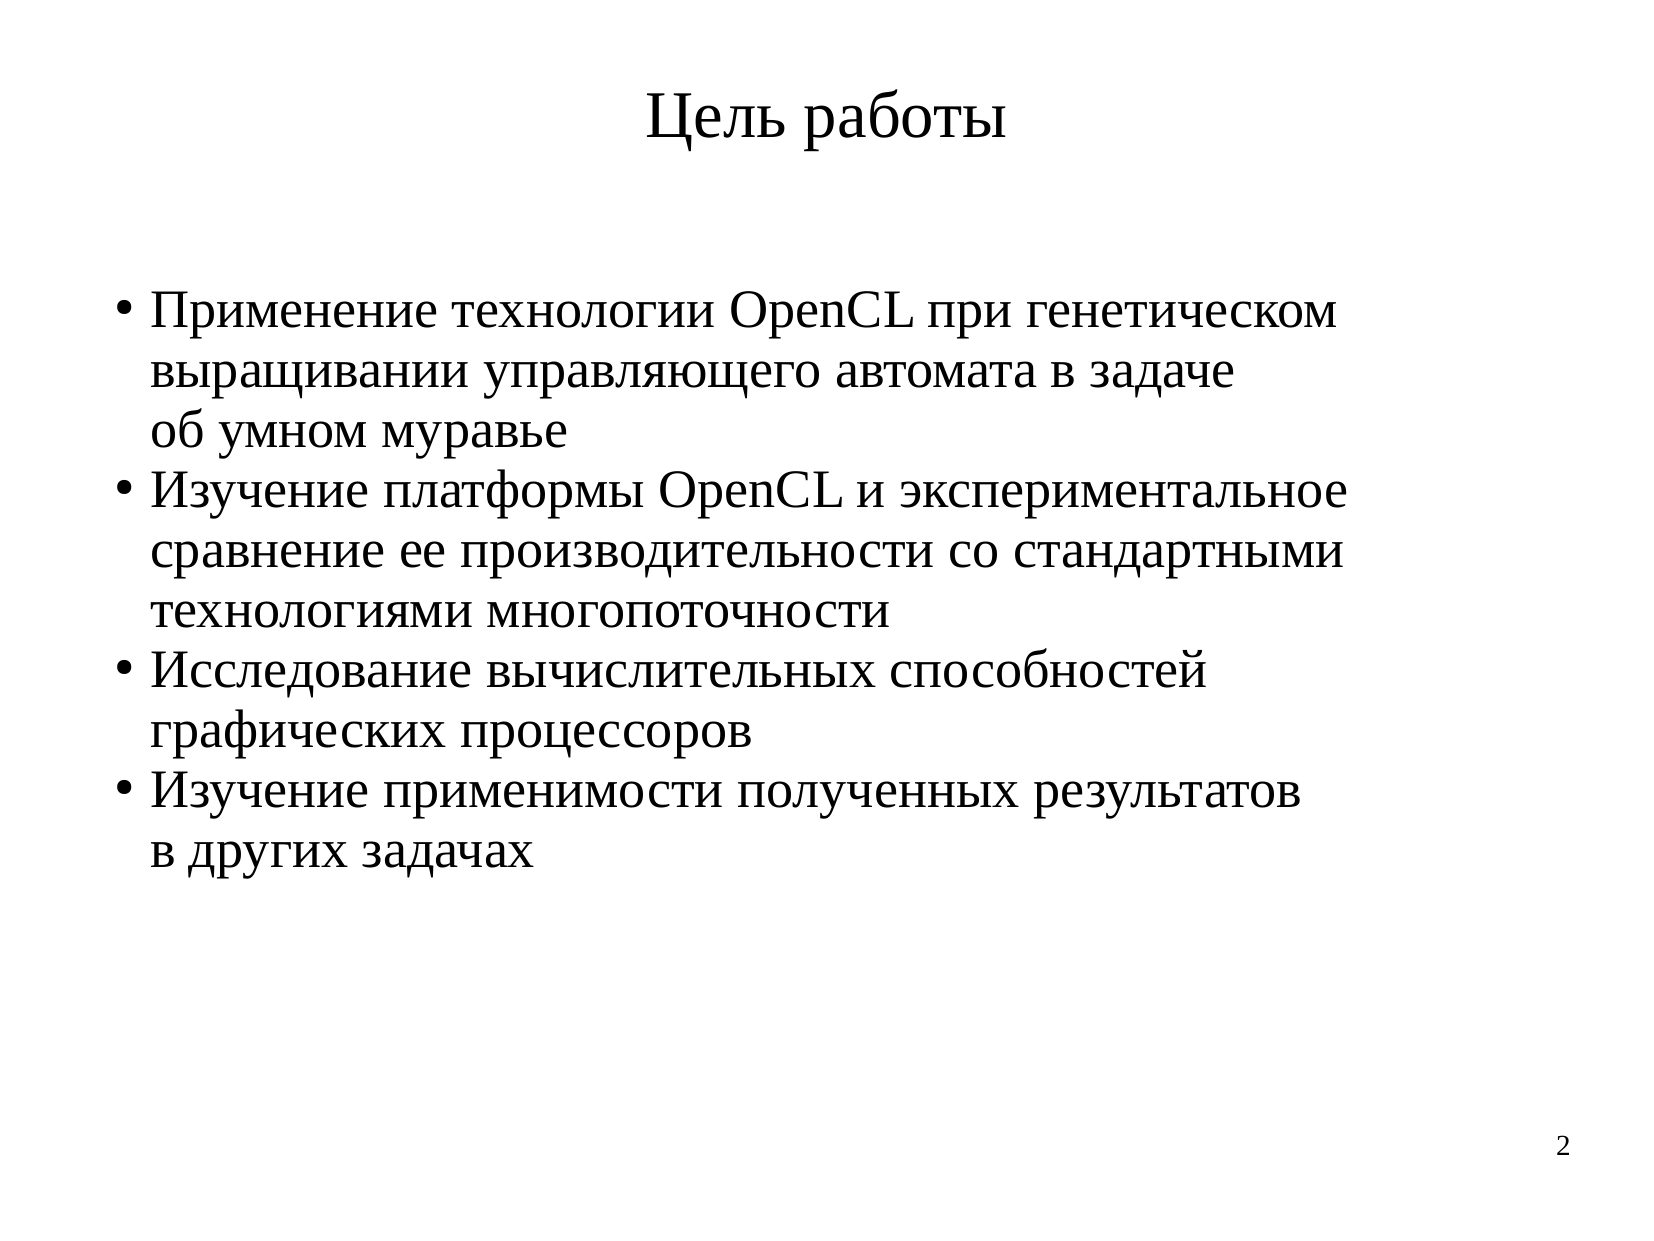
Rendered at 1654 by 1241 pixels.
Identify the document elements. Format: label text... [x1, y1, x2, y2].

text_box Цель работы [630, 70, 1023, 160]
text_box Применение технологии OpenCL при генетическом выращивании управляющего автомата в задаче об умном муравье Изучение платформы OpenCL и экспериментальное сравнение ее производительности со стандартными технологиями многопоточности Исследование вычислительных способностей графических процессоров Изучение применимости полученных результатов в других задачах [99, 271, 1380, 897]
